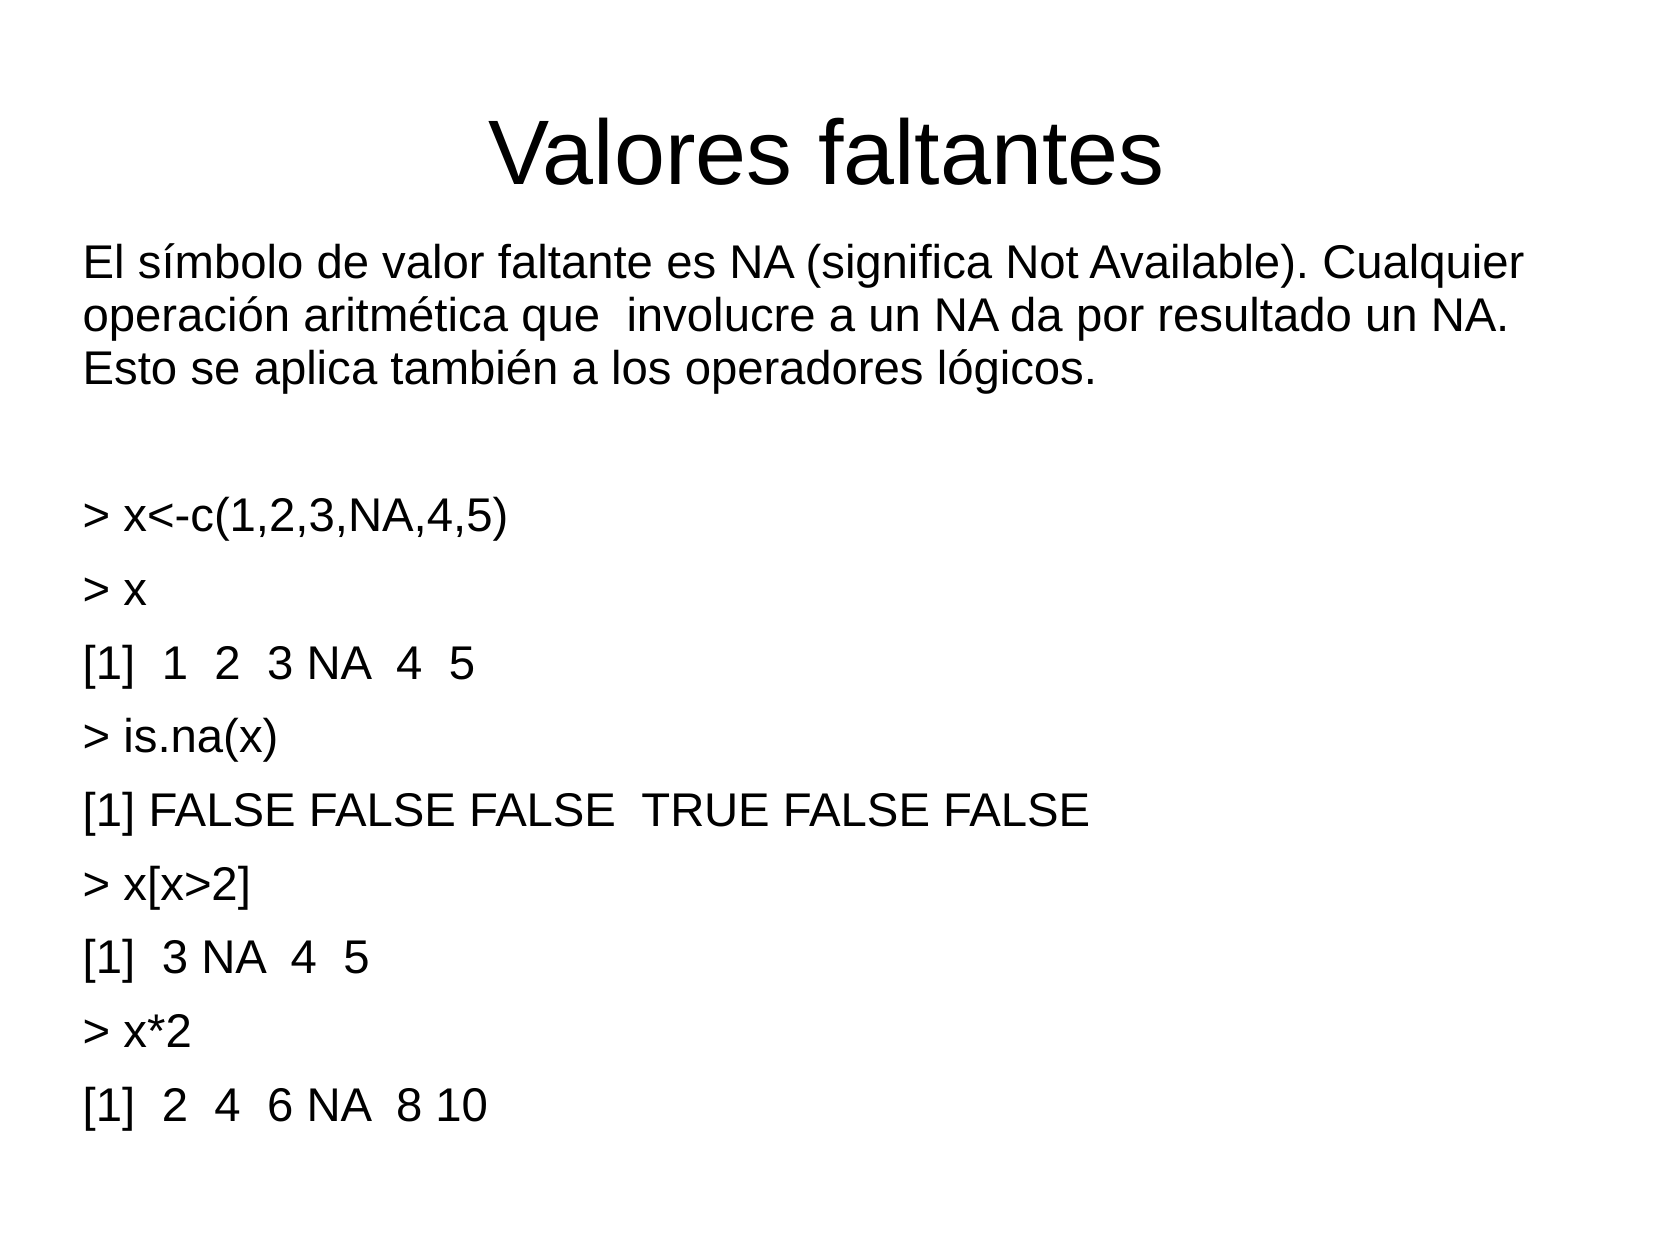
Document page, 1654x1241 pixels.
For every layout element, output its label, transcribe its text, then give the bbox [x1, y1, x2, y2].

list El símbolo de valor faltante es NA (significa Not Available). Cualquier operación aritmética que involucre a un NA da por resultado un NA. Esto se aplica también a los operadores lógicos. > x<-c(1,2,3,NA,4,5) > x [1] 1 2 3 NA 4 5 > is.na(x) [1] FALSE FALSE FALSE TRUE FALSE FALSE > x[x>2] [1] 3 NA 4 5 > x*2 [1] 2 4 6 NA 8 10 [82, 236, 1571, 1139]
title Valores faltantes [82, 49, 1571, 236]
